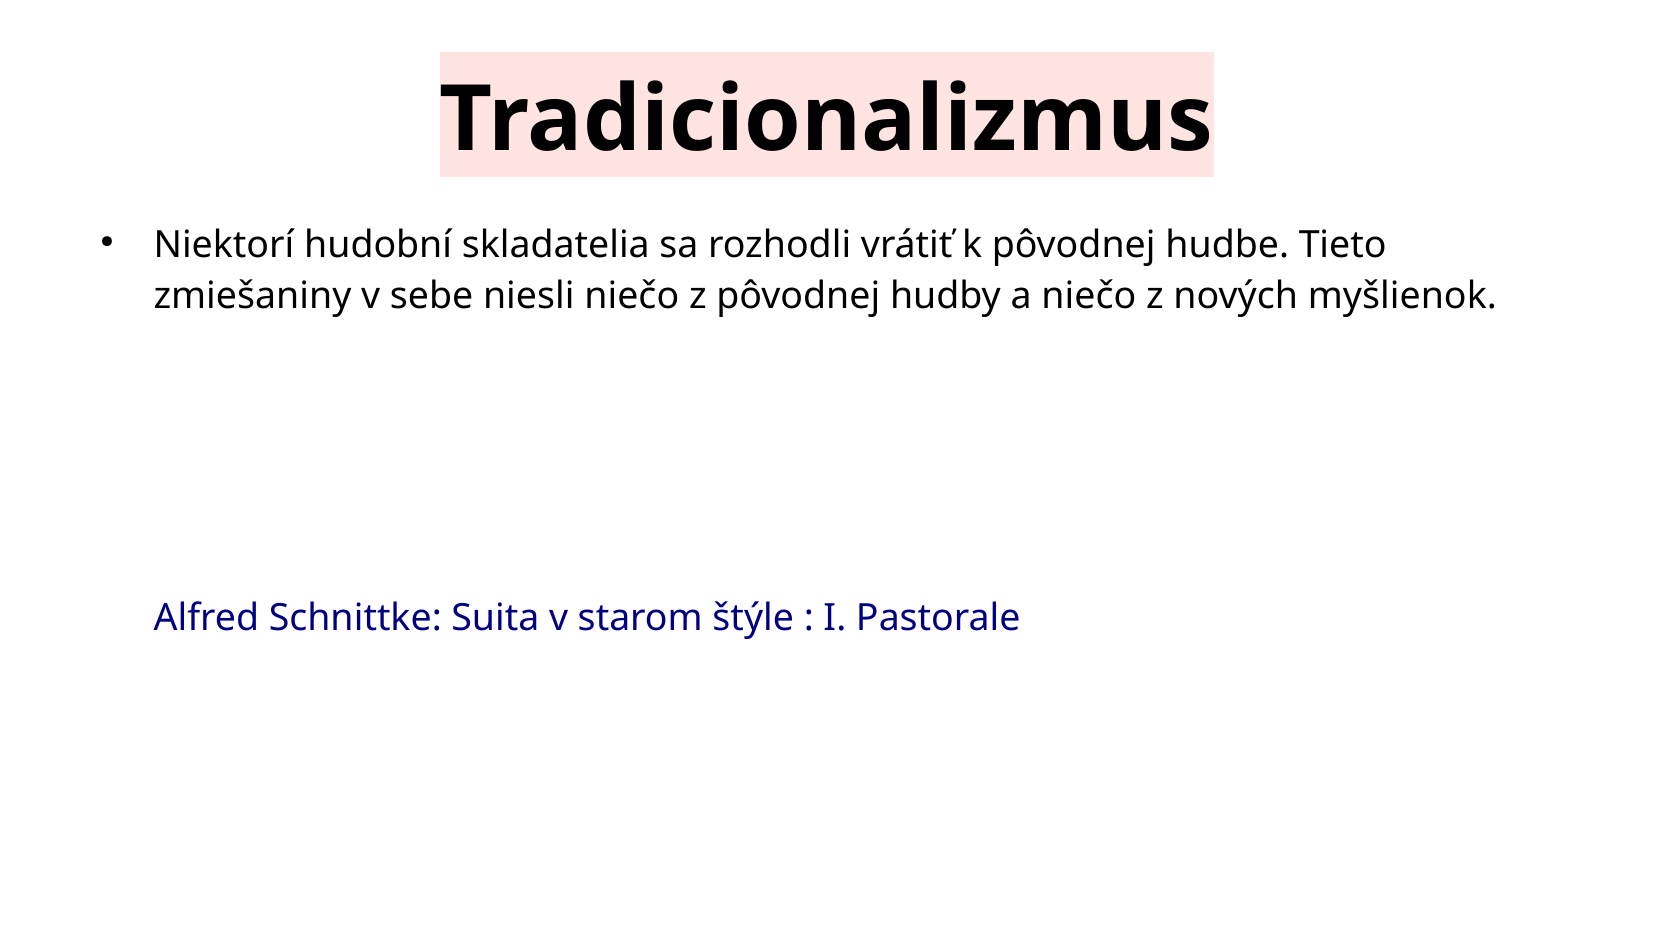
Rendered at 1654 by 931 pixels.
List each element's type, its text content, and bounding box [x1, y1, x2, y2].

list Niektorí hudobní skladatelia sa rozhodli vrátiť k pôvodnej hudbe. Tieto zmiešaniny v sebe niesli niečo z pôvodnej hudby a niečo z nových myšlienok. Alfred Schnittke: Suita v starom štýle : I. Pastorale [82, 217, 1571, 758]
title Tradicionalizmus [82, 37, 1571, 193]
